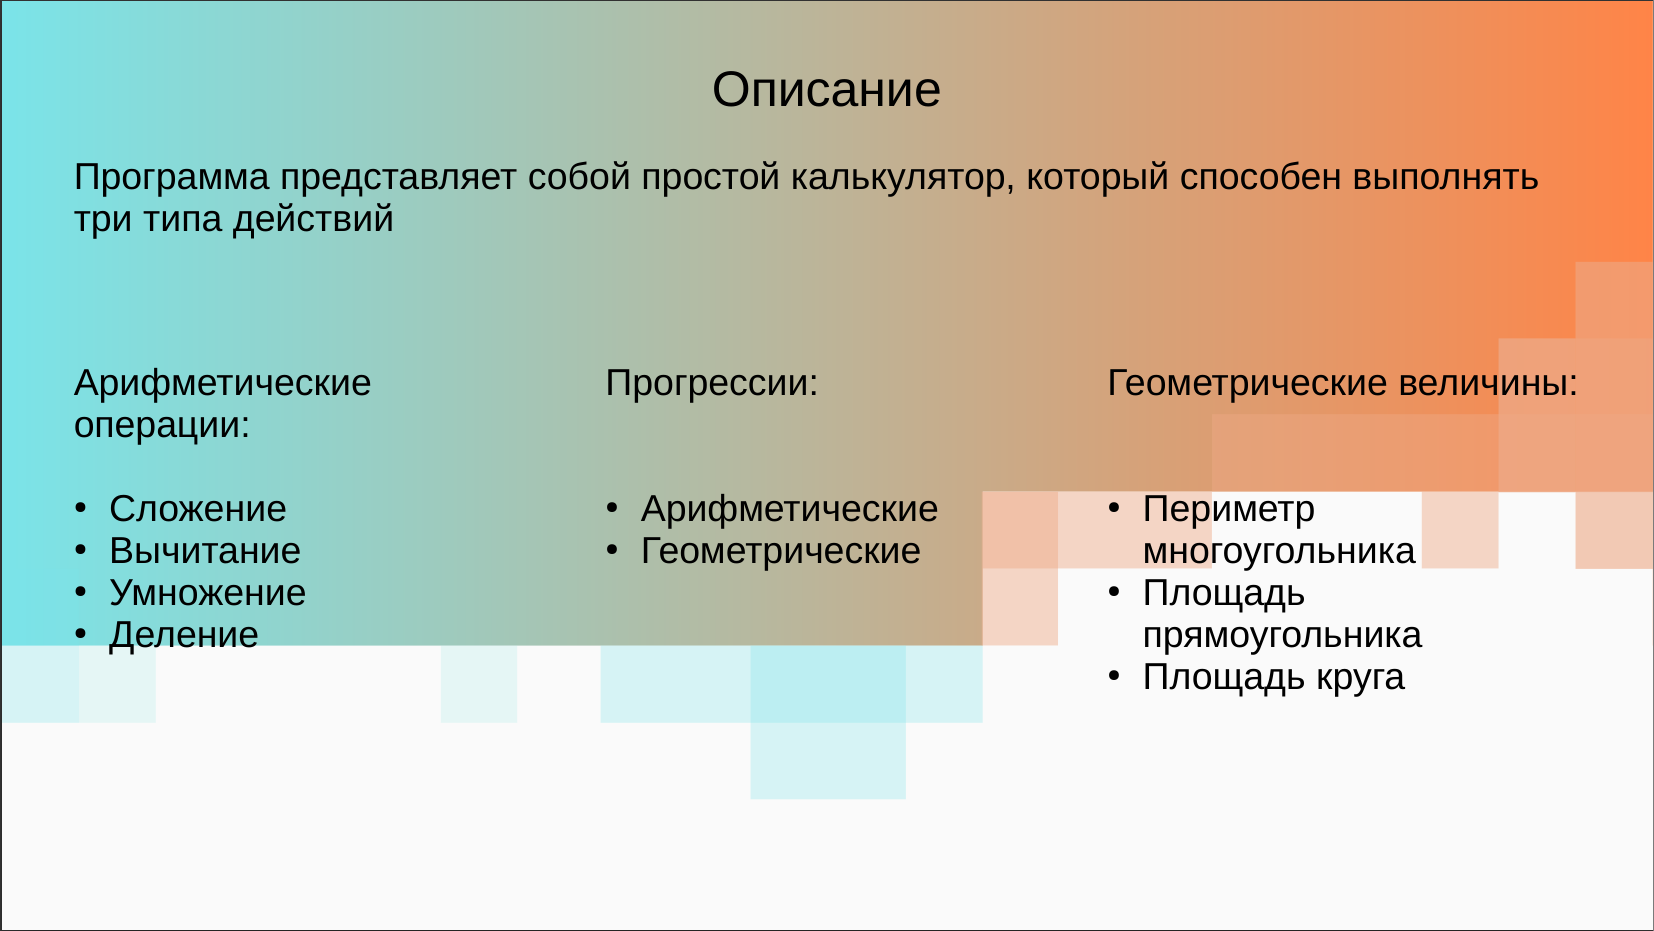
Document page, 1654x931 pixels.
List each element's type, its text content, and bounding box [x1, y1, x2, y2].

text_box Геометрические величины: Периметр многоугольника Площадь прямоугольника Площадь круга [1092, 354, 1595, 706]
picture [0, 0, 1654, 931]
text_box Арифметические операции: Сложение Вычитание Умножение Деление [59, 354, 562, 676]
text_box Прогрессии: Арифметические Геометрические [590, 354, 1092, 580]
text_box Программа представляет собой простой калькулятор, который способен выполнять три типа действий [59, 147, 1595, 247]
title Описание [59, 59, 1595, 119]
